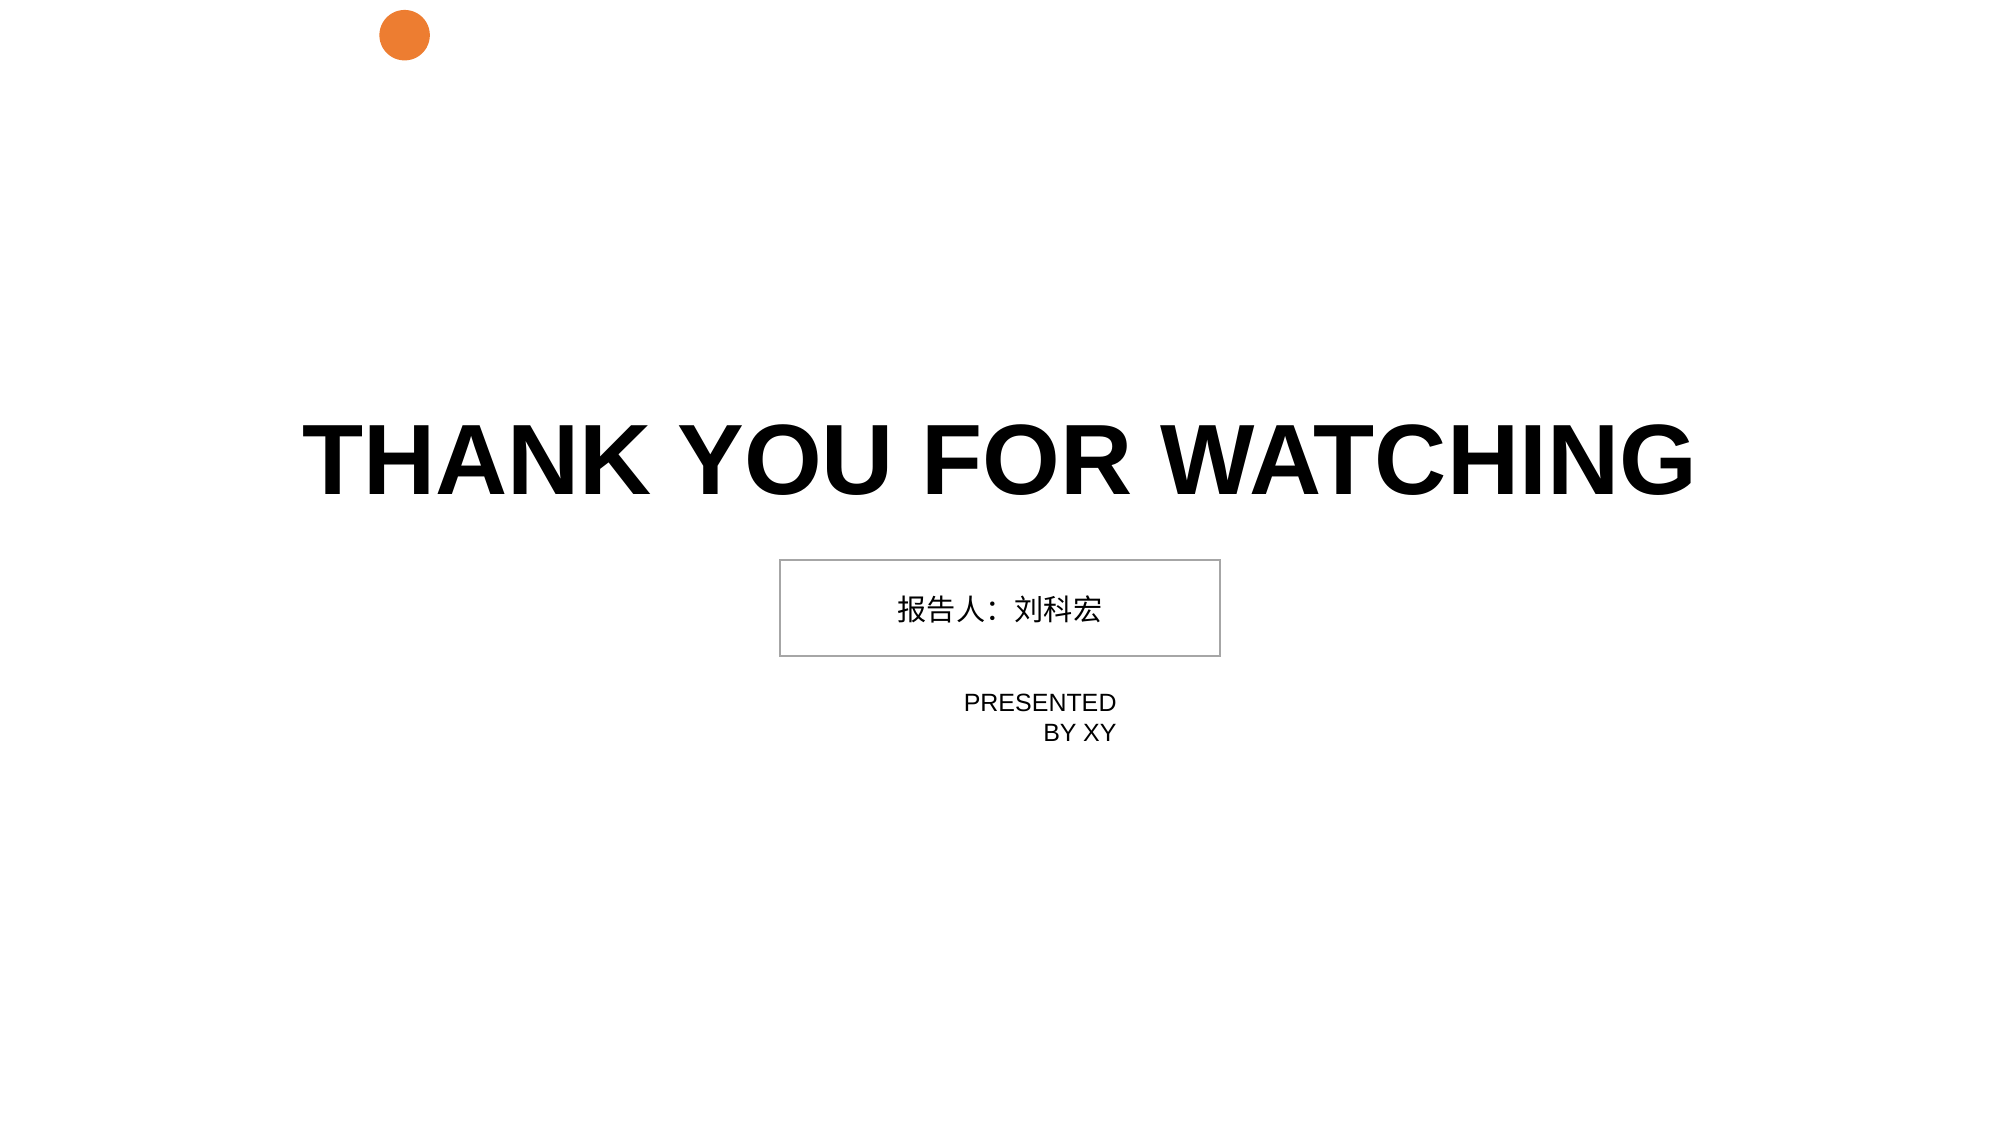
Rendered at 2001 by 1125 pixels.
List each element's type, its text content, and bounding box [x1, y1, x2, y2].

text_box 报告人：刘科宏 [779, 583, 1221, 634]
text_box THANK YOU FOR WATCHING [294, 387, 1706, 522]
text_box PRESENTED BY XY [875, 679, 1125, 724]
text_box [379, 9, 430, 61]
